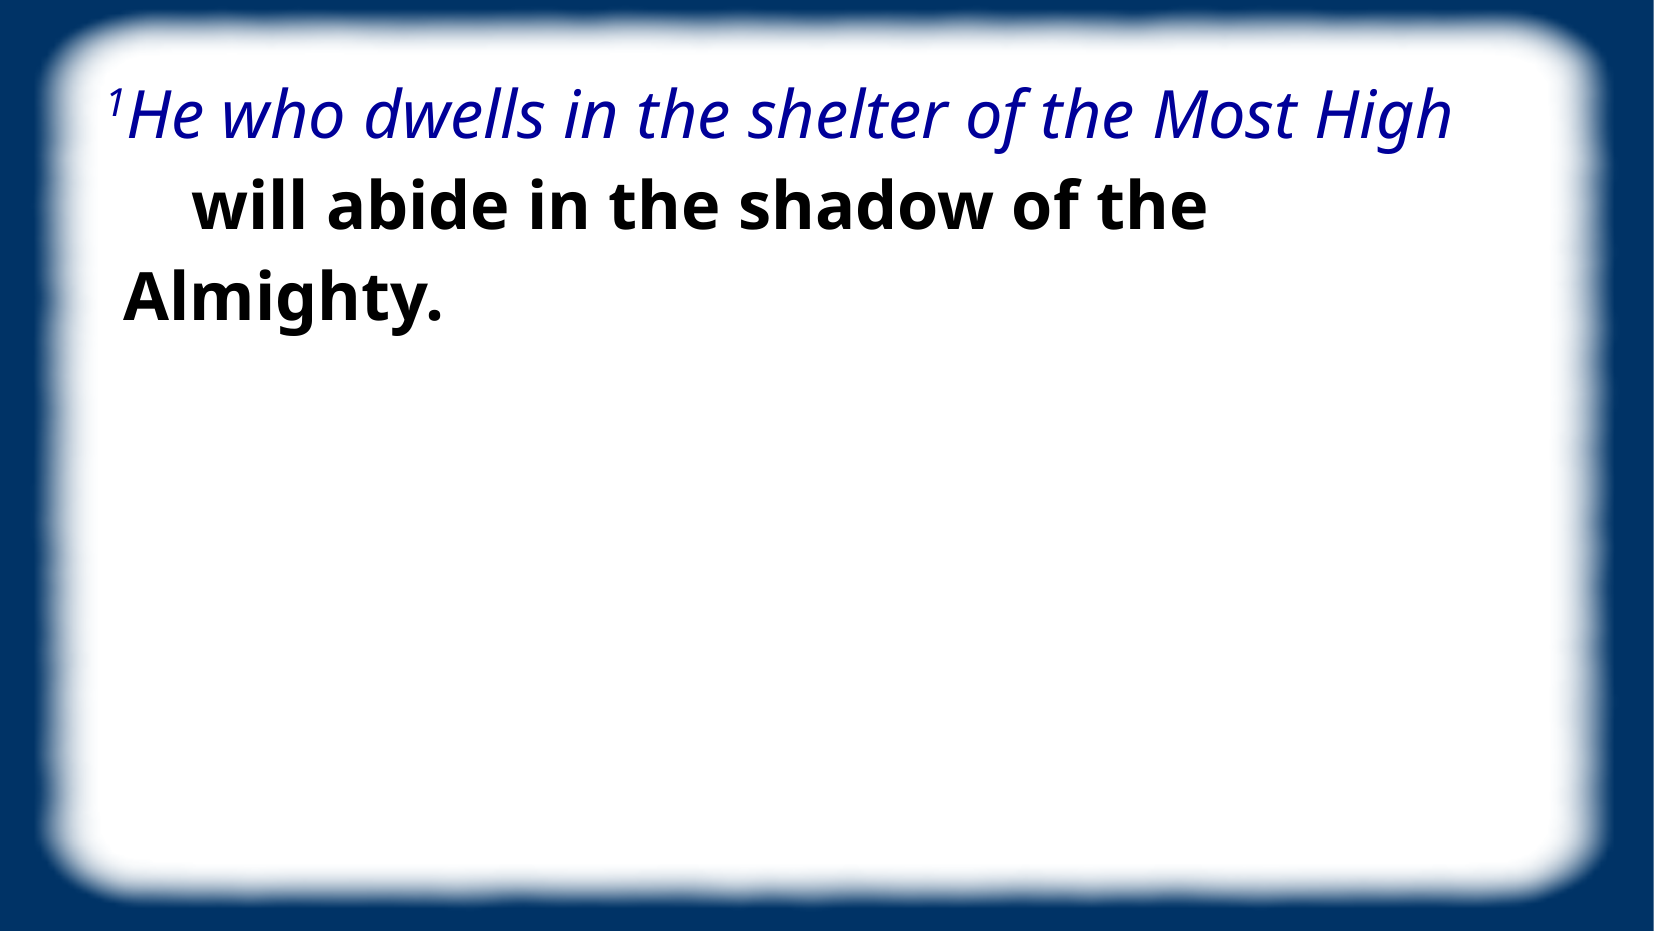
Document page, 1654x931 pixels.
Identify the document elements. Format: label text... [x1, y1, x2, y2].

text_box 1He who dwells in the shelter of the Most High will abide in the shadow of the Almighty. [90, 60, 1546, 271]
picture [0, 0, 1654, 931]
